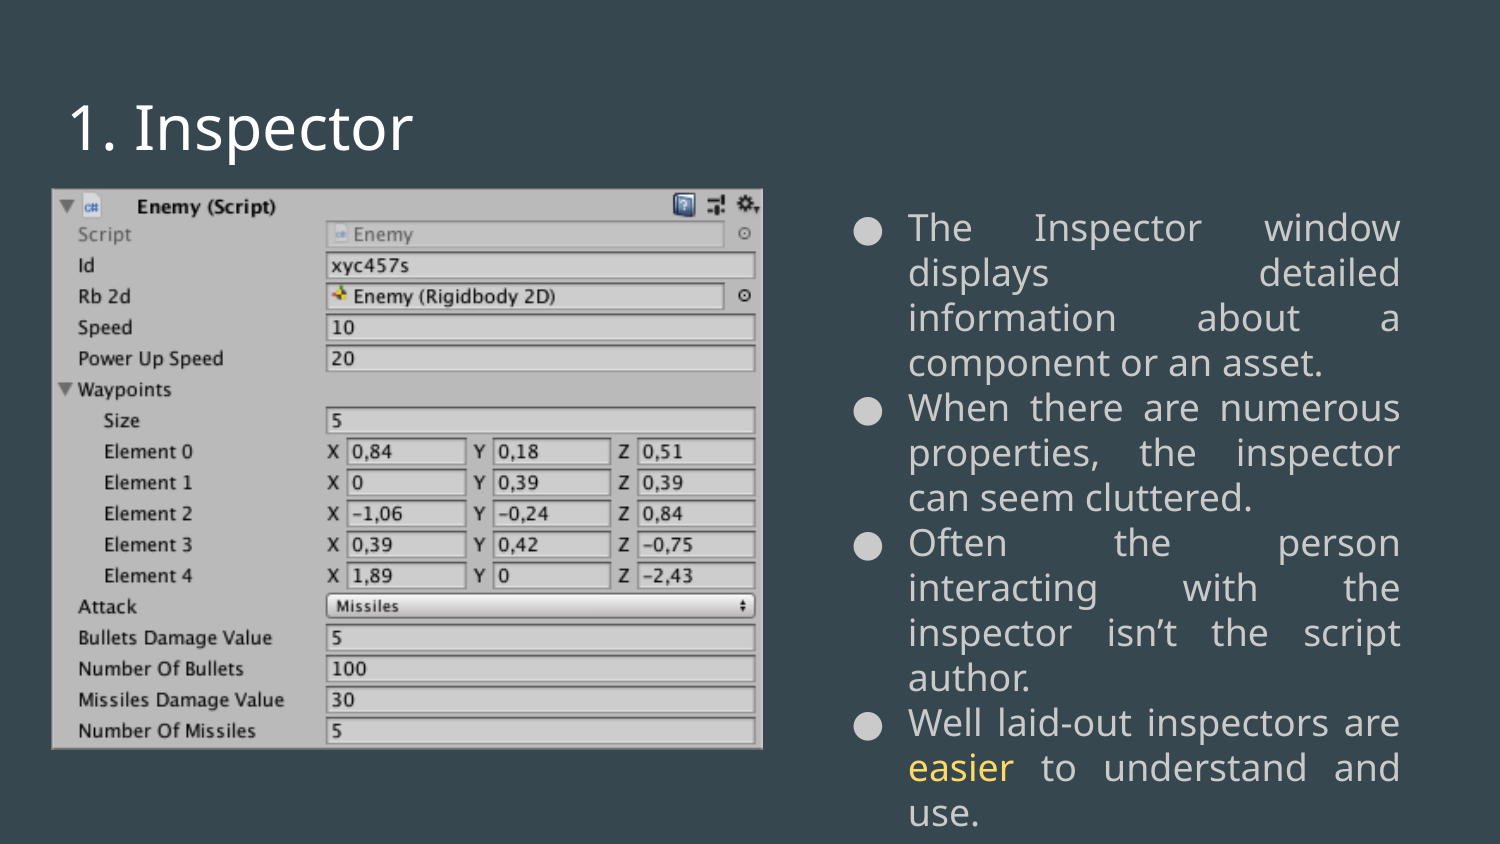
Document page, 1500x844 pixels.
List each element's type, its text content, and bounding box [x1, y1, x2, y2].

title 1. Inspector [51, 72, 1449, 167]
text_box The Inspector window displays detailed information about a component or an asset. When there are numerous properties, the inspector can seem cluttered. Often the person interacting with the inspector isn’t the script author. Well laid-out inspectors are easier to understand and use. [817, 188, 1417, 750]
picture [51, 188, 763, 750]
